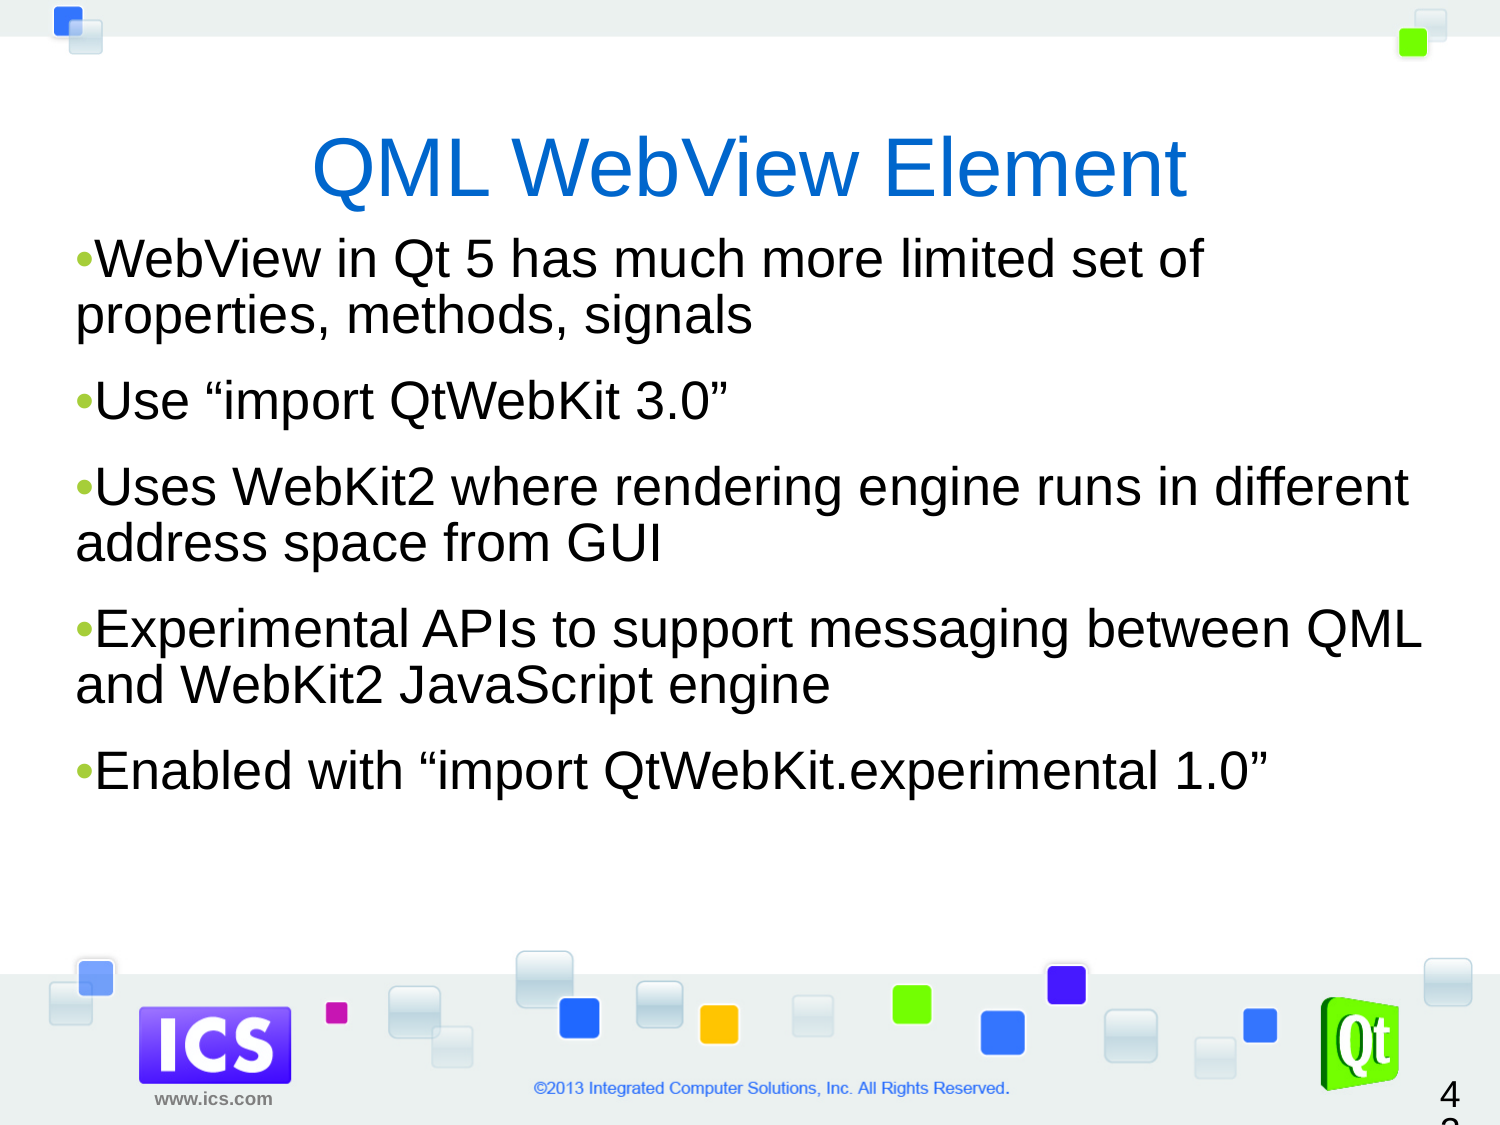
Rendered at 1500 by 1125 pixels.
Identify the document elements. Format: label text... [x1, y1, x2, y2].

title QML WebView Element [112, 50, 1388, 232]
picture [0, 0, 1500, 62]
list WebView in Qt 5 has much more limited set of properties, methods, signals Use “import QtWebKit 3.0” Uses WebKit2 where rendering engine runs in different address space from GUI Experimental APIs to support messaging between QML and WebKit2 JavaScript engine Enabled with “import QtWebKit.experimental 1.0” [75, 232, 1426, 976]
picture [0, 950, 1500, 1125]
picture [1444, 1121, 1454, 1125]
